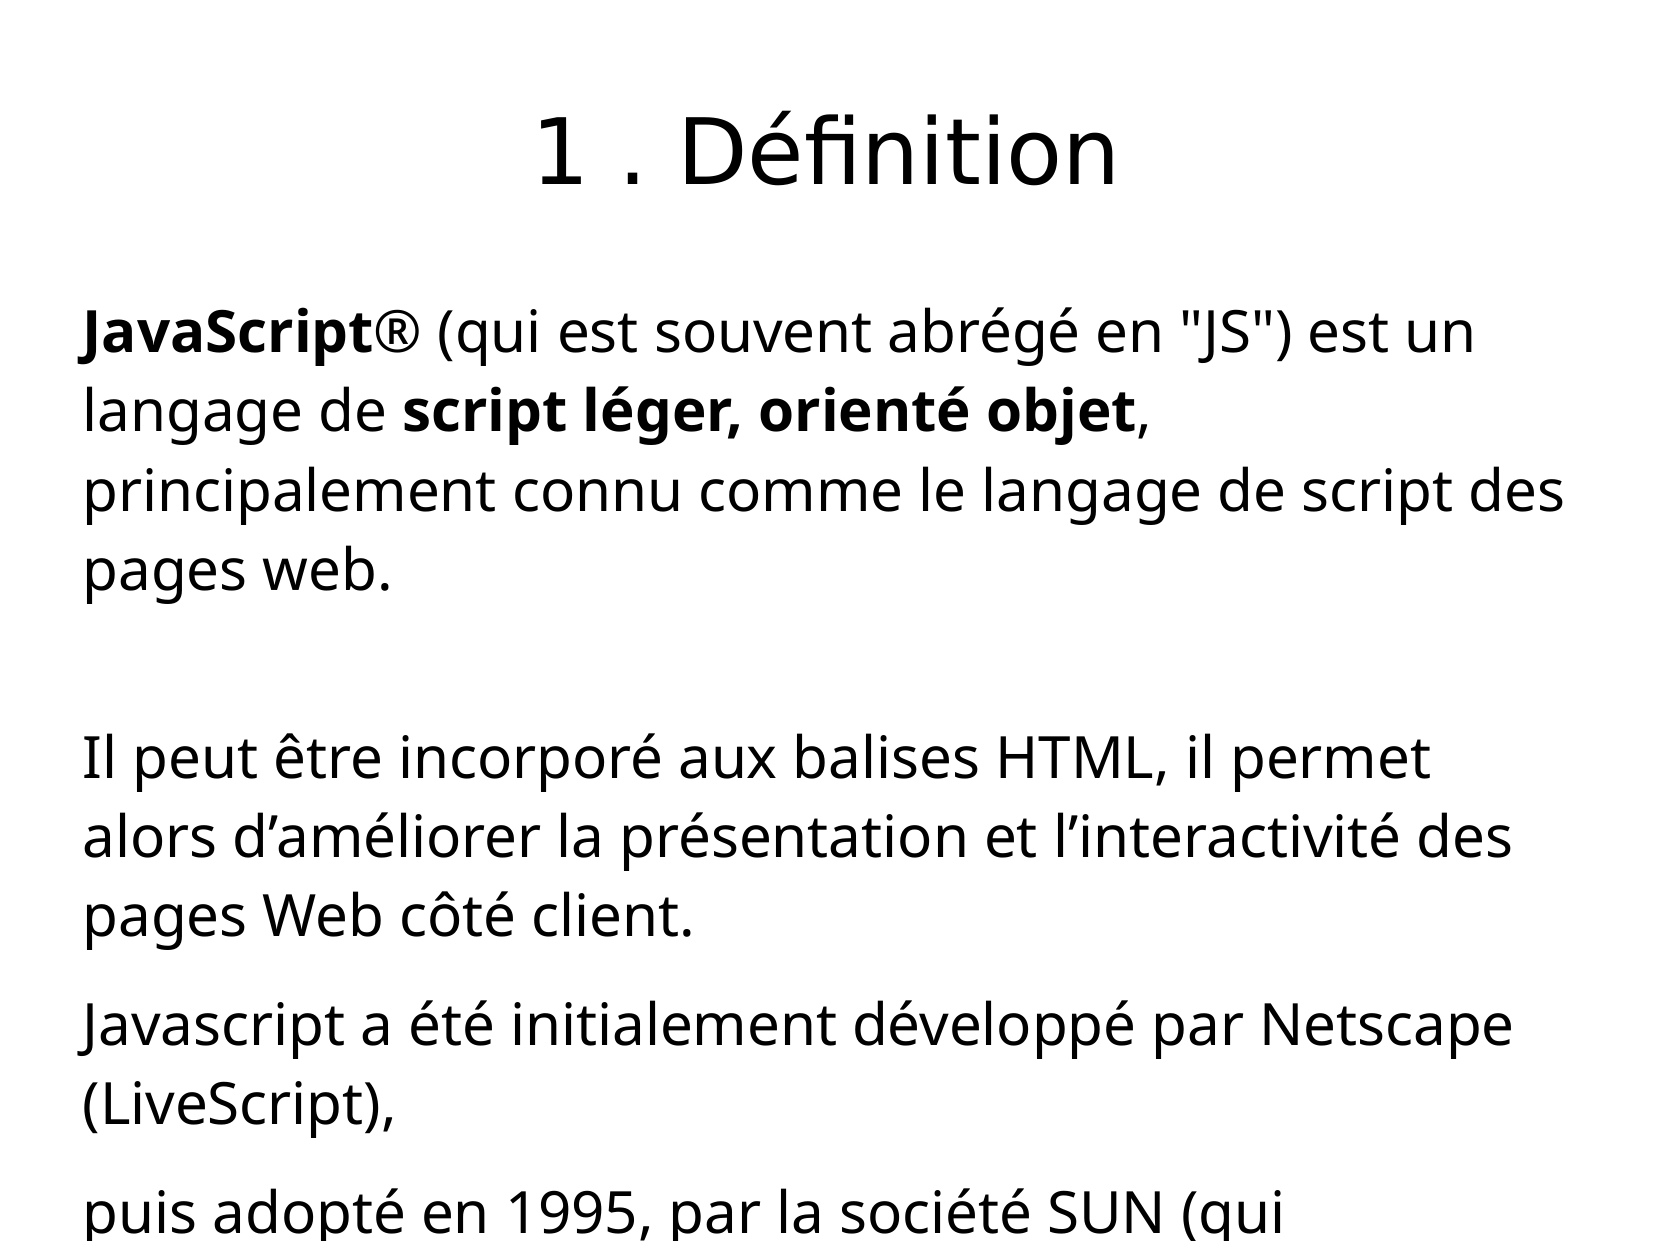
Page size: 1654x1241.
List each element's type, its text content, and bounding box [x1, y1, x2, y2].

title 1 . Définition [82, 49, 1571, 257]
list JavaScript® (qui est souvent abrégé en "JS") est un langage de script léger, orienté objet, principalement connu comme le langage de script des pages web. Il peut être incorporé aux balises HTML, il permet alors d’améliorer la présentation et l’interactivité des pages Web côté client. Javascript a été initialement développé par Netscape (LiveScript), puis adopté en 1995, par la société SUN (qui développa aussi Java), pour prendre le nom de Javascript. [82, 290, 1571, 1152]
